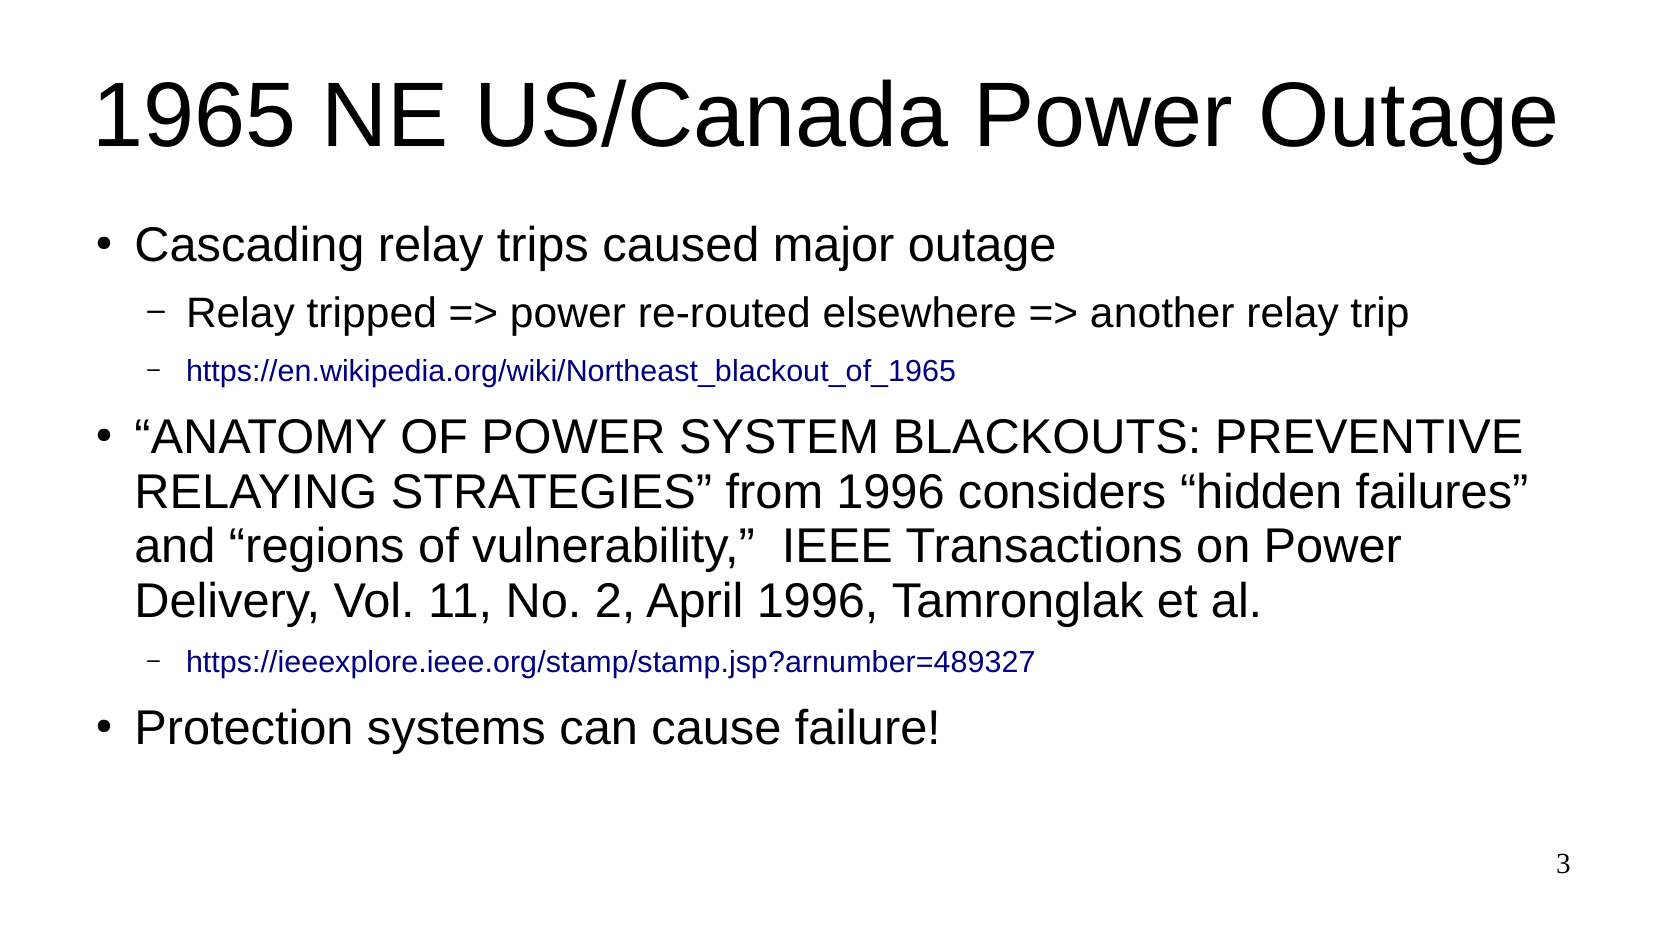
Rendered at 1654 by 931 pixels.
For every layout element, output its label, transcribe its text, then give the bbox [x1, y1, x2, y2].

title 1965 NE US/Canada Power Outage [82, 37, 1571, 193]
list Cascading relay trips caused major outage Relay tripped => power re-routed elsewhere => another relay trip https://en.wikipedia.org/wiki/Northeast_blackout_of_1965 “ANATOMY OF POWER SYSTEM BLACKOUTS: PREVENTIVE RELAYING STRATEGIES” from 1996 considers “hidden failures” and “regions of vulnerability,” IEEE Transactions on Power Delivery, Vol. 11, No. 2, April 1996, Tamronglak et al. https://ieeexplore.ieee.org/stamp/stamp.jsp?arnumber=489327 Protection systems can cause failure! [82, 217, 1571, 758]
